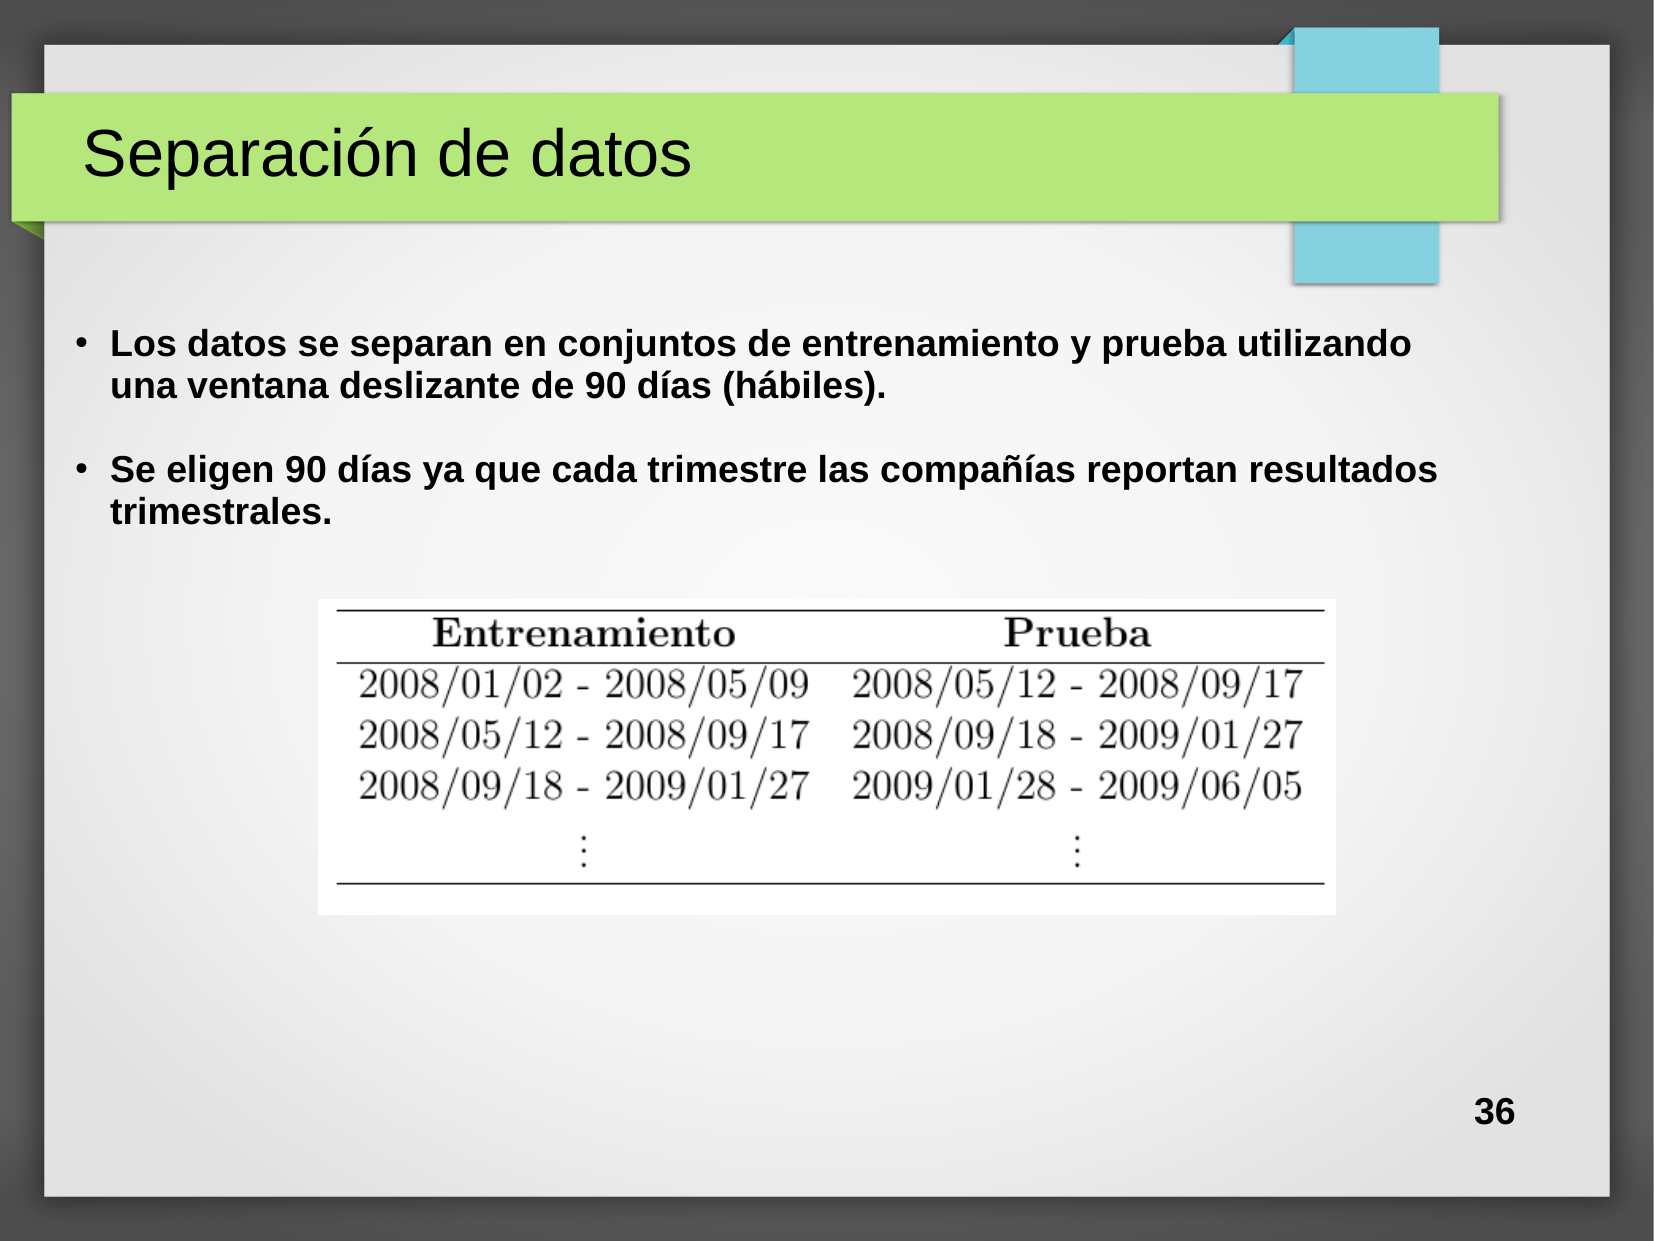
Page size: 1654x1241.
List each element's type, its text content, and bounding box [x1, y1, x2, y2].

picture [0, 0, 1654, 1241]
title Separación de datos [82, 79, 1501, 229]
text_box <number> [1459, 1083, 1654, 1154]
text_box Los datos se separan en conjuntos de entrenamiento y prueba utilizando una ventana deslizante de 90 días (hábiles). Se eligen 90 días ya que cada trimestre las compañías reportan resultados trimestrales. [60, 315, 1501, 540]
